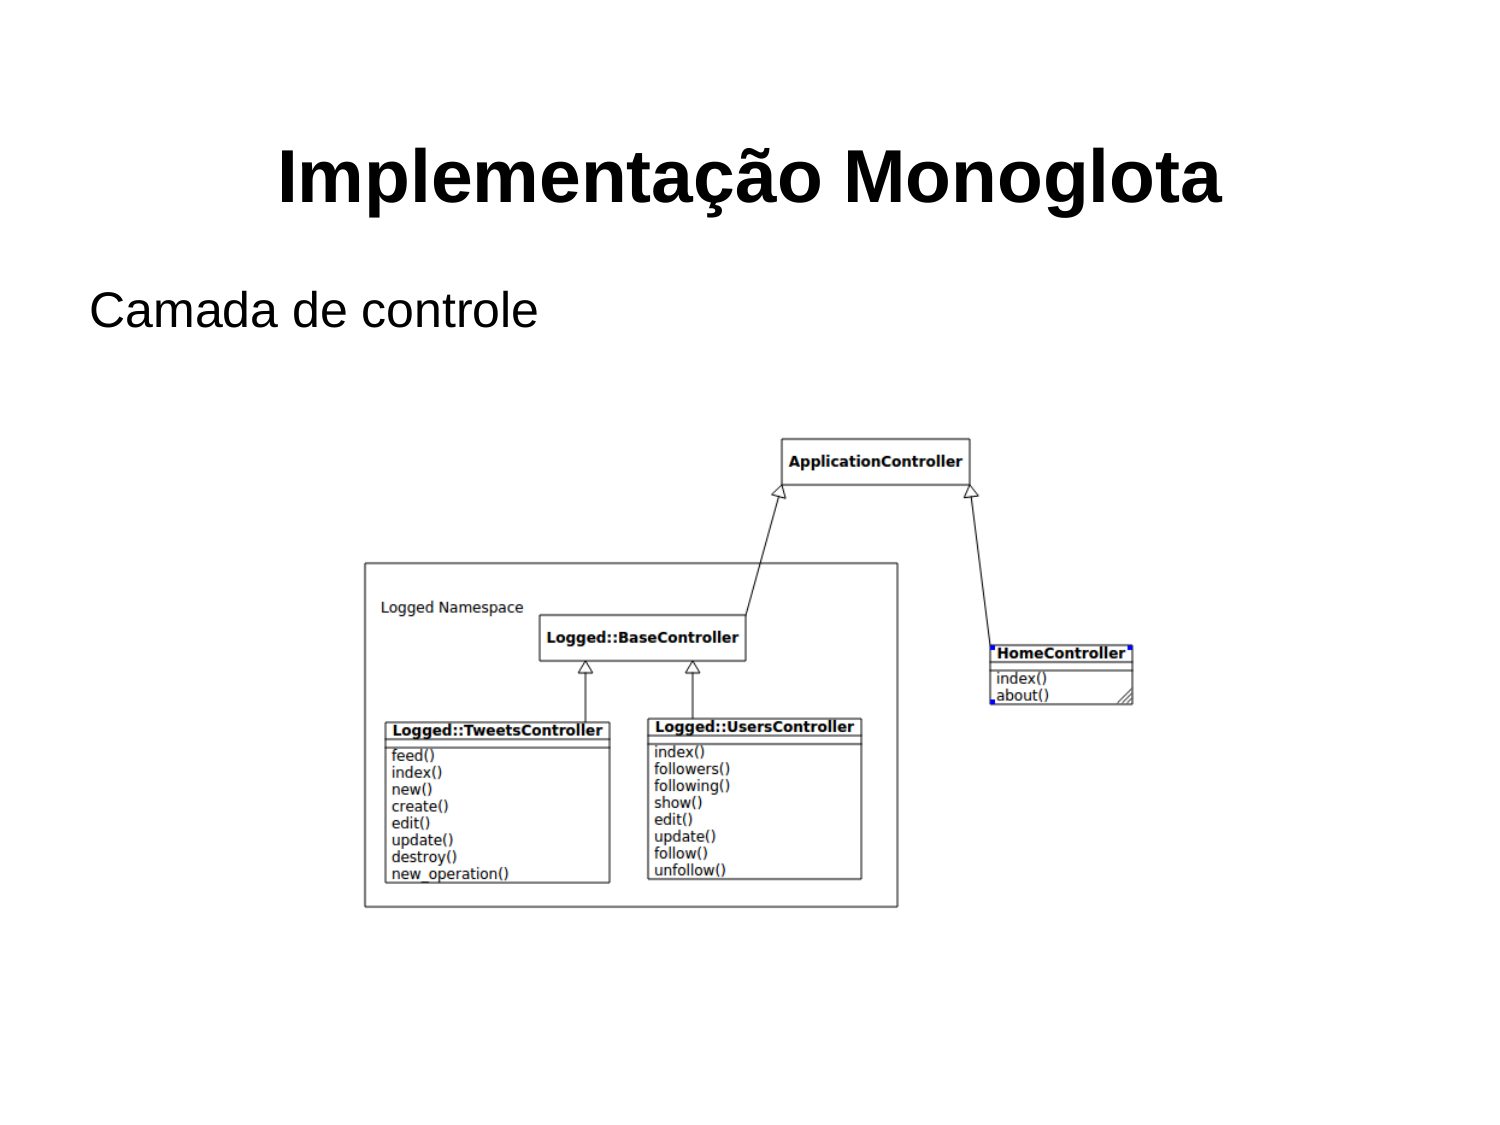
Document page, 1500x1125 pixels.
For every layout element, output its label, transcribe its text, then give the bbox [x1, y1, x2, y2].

picture [329, 368, 1171, 972]
text_box Camada de controle [75, 262, 1425, 1078]
text_box Implementação Monoglota [75, 45, 1425, 233]
